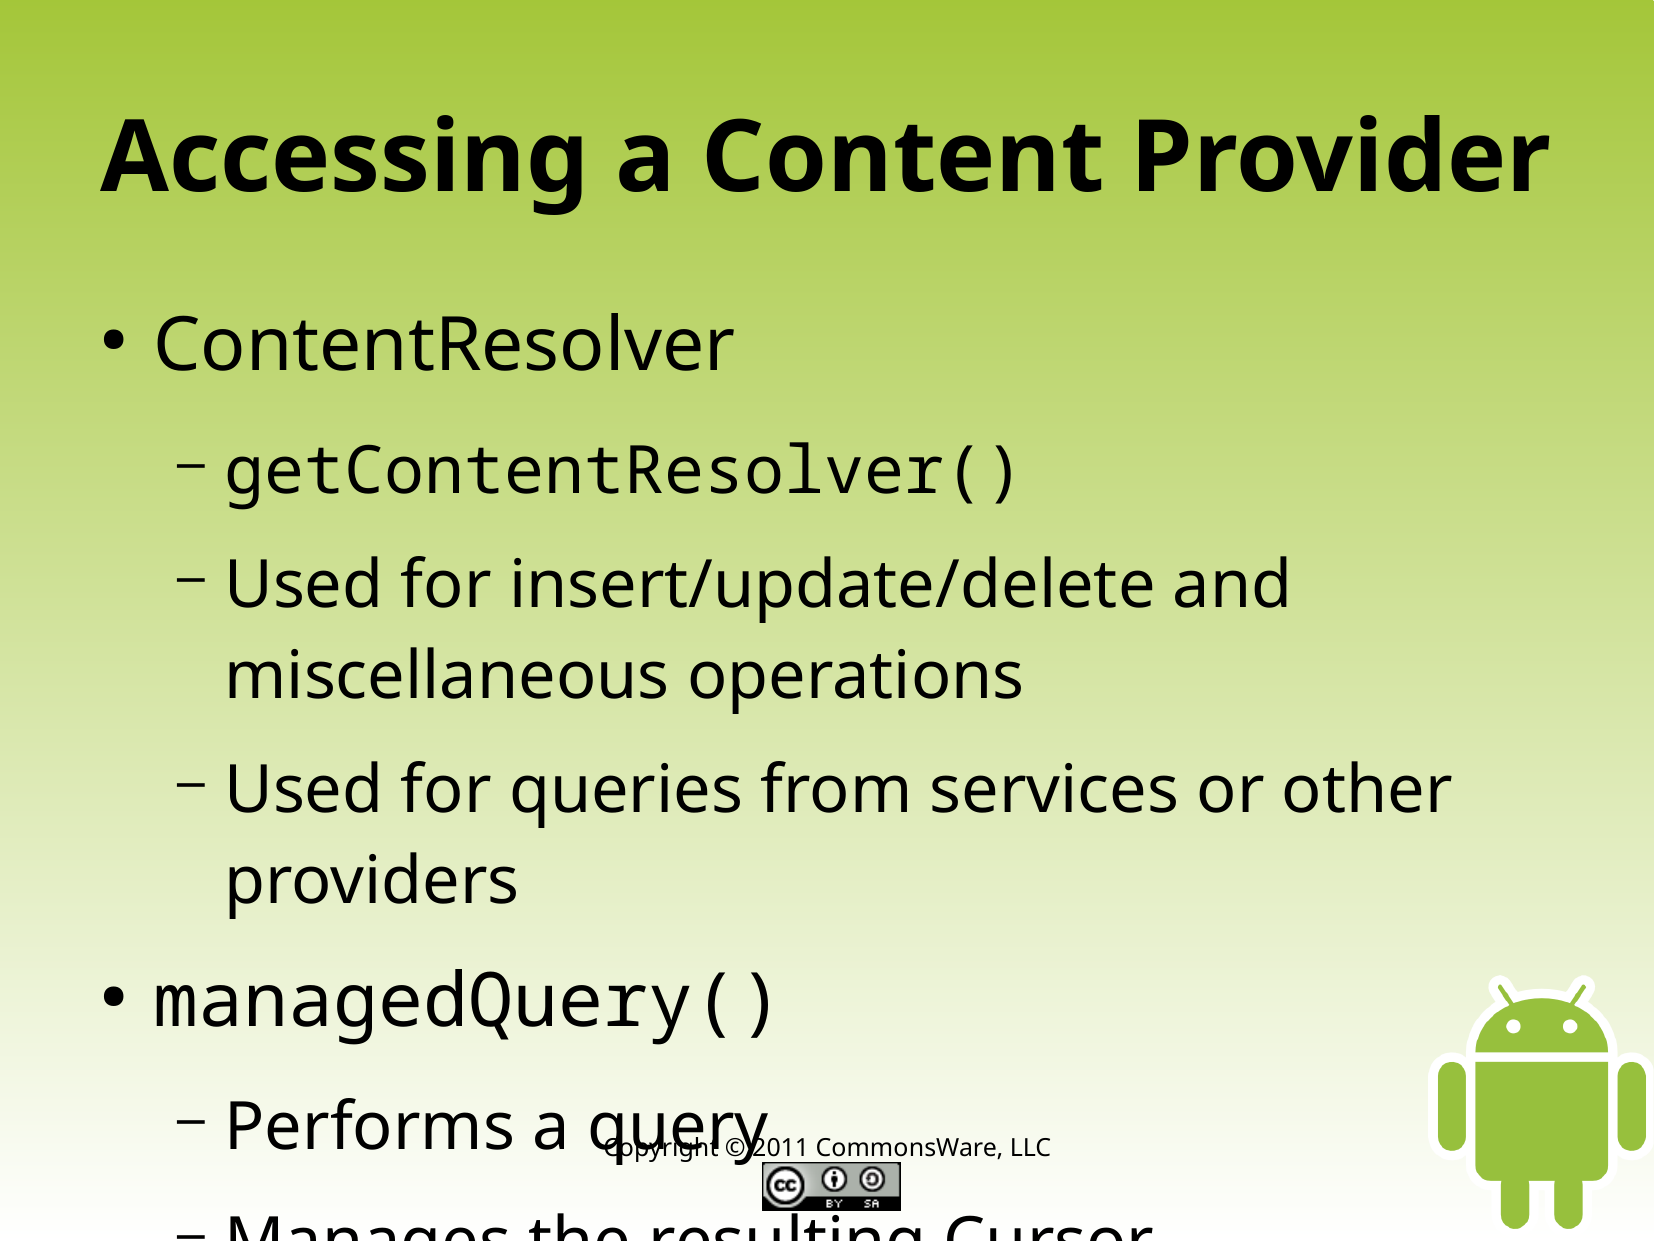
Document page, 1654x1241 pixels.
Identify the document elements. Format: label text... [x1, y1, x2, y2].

title Accessing a Content Provider [82, 49, 1571, 257]
picture [1428, 975, 1654, 1238]
picture [762, 1162, 901, 1211]
list ContentResolver getContentResolver() Used for insert/update/delete and miscellaneous operations Used for queries from services or other providers managedQuery() Performs a query Manages the resulting Cursor [82, 290, 1571, 1110]
